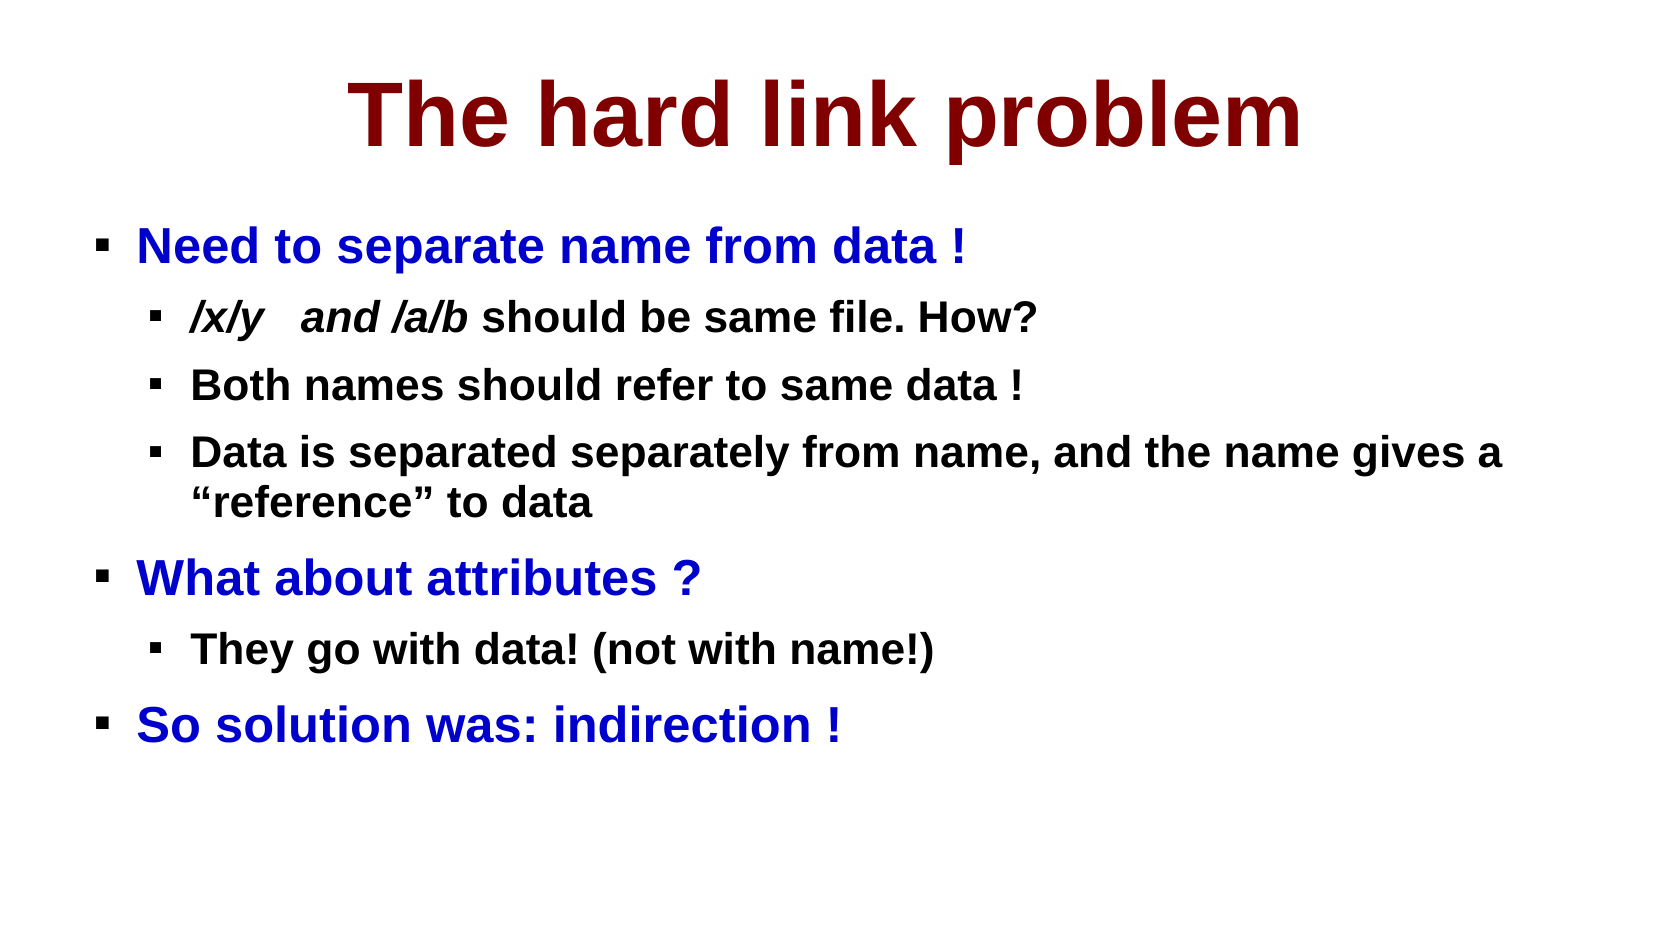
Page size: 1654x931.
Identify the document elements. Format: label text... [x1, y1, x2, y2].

title The hard link problem [82, 37, 1571, 193]
list Need to separate name from data ! /x/y and /a/b should be same file. How? Both names should refer to same data ! Data is separated separately from name, and the name gives a “reference” to data What about attributes ? They go with data! (not with name!) So solution was: indirection ! [82, 217, 1571, 757]
